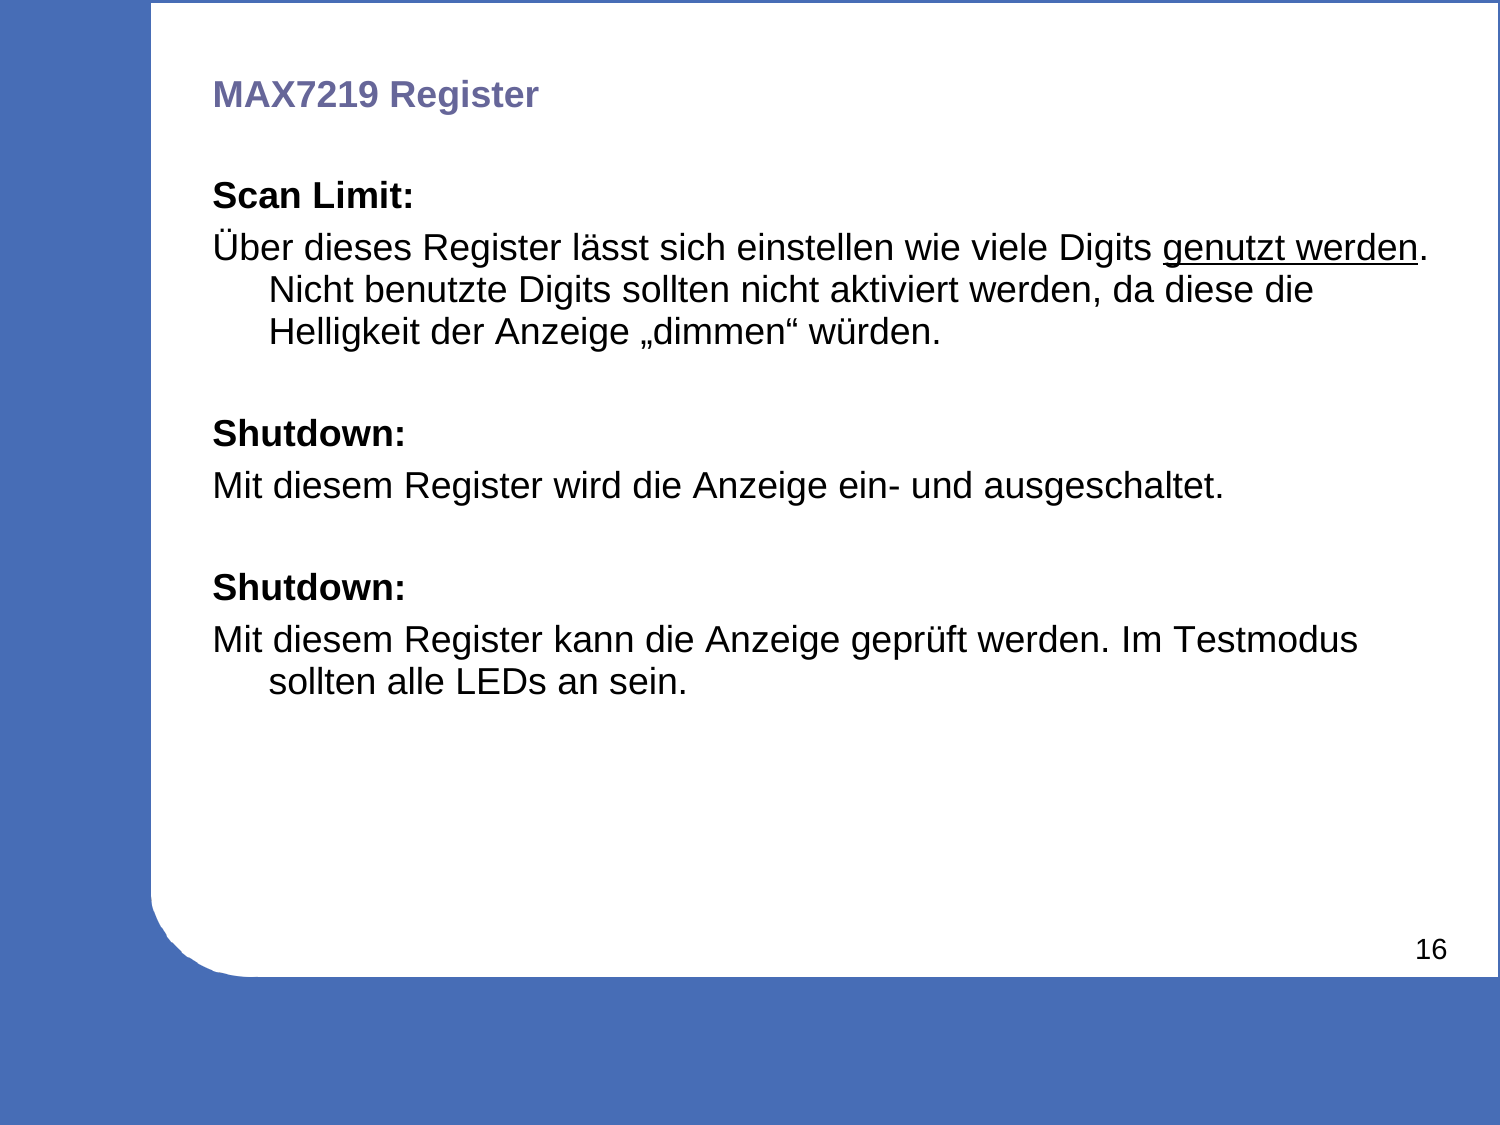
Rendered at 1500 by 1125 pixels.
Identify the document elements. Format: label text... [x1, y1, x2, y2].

title MAX7219 Register [212, 32, 1447, 156]
list Scan Limit: Über dieses Register lässt sich einstellen wie viele Digits genutzt werden. Nicht benutzte Digits sollten nicht aktiviert werden, da diese die Helligkeit der Anzeige „dimmen“ würden. Shutdown: Mit diesem Register wird die Anzeige ein- und ausgeschaltet. Shutdown: Mit diesem Register kann die Anzeige geprüft werden. Im Testmodus sollten alle LEDs an sein. [212, 174, 1448, 911]
picture [0, 0, 1500, 1125]
